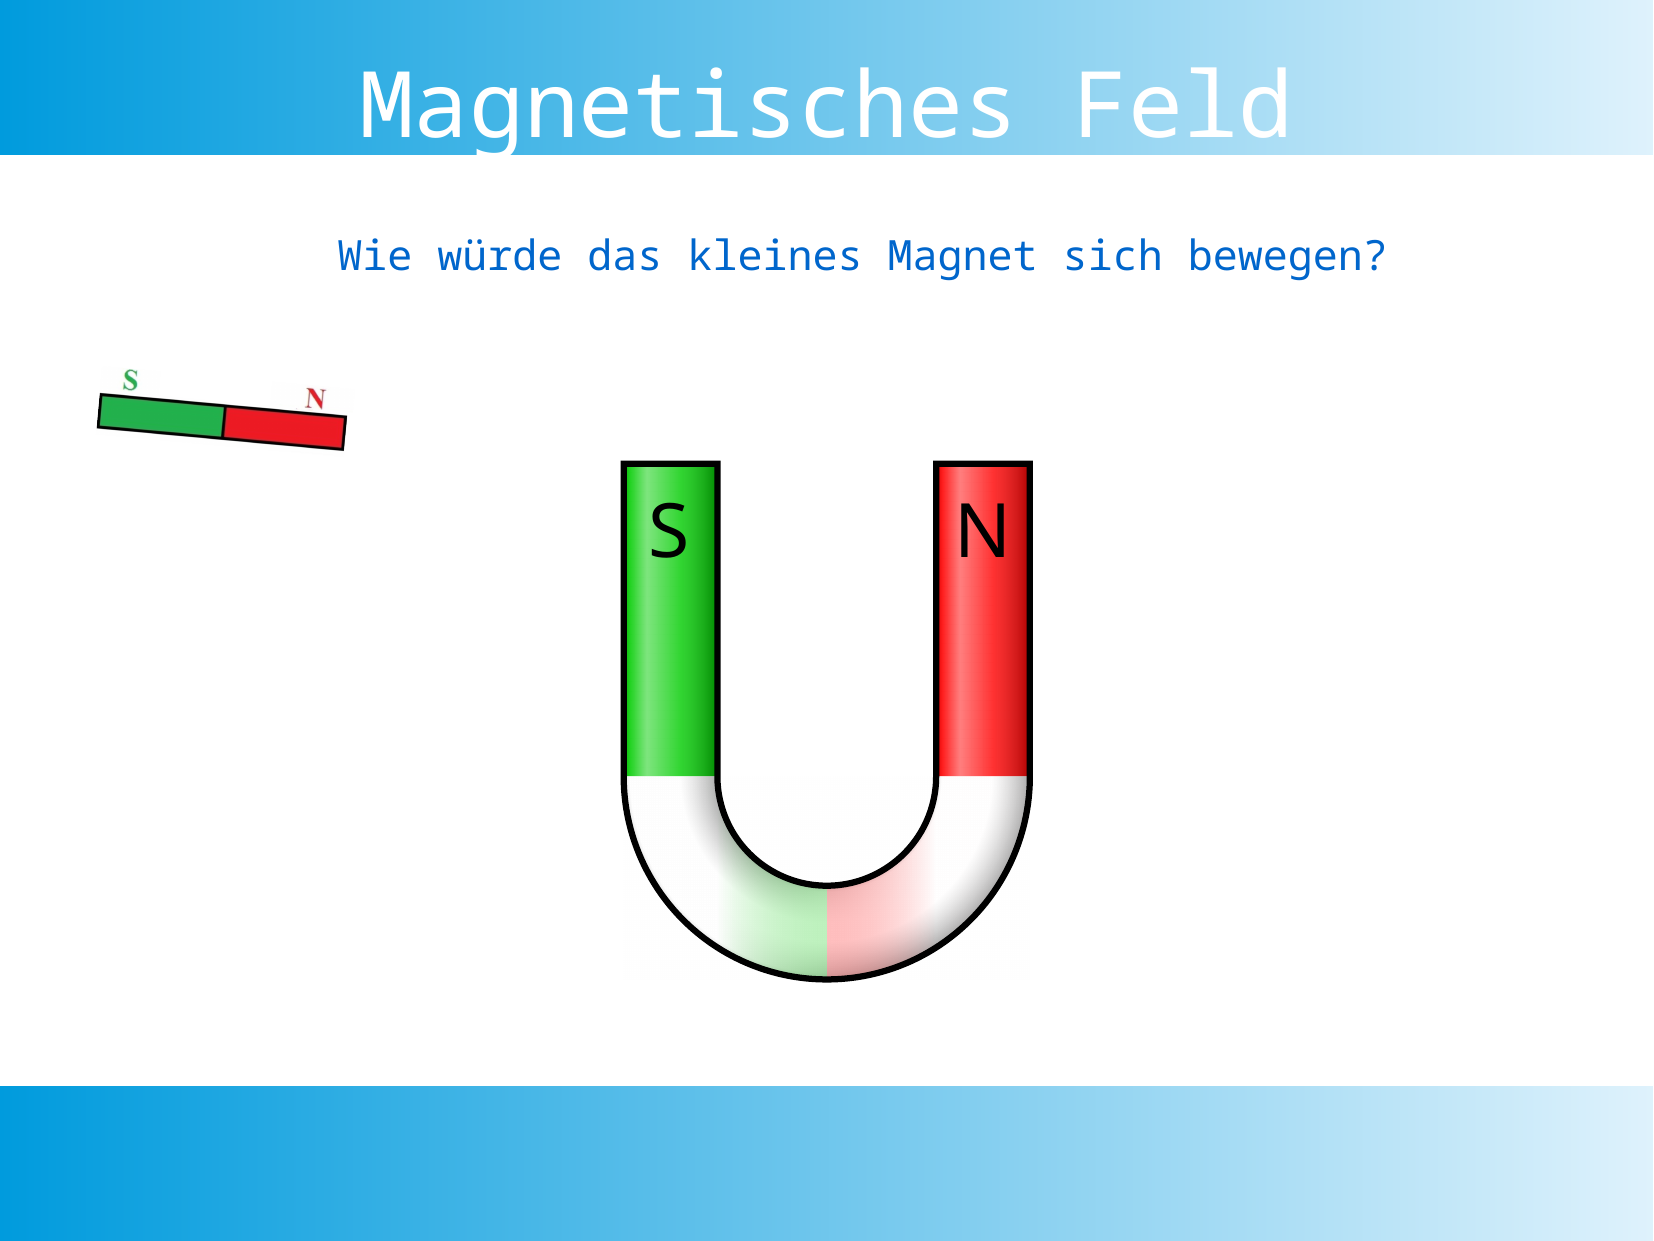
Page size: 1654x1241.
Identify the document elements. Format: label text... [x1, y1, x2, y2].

picture [95, 366, 355, 457]
list Wie würde das kleines Magnet sich bewegen? [1297, 225, 1571, 945]
title Magnetisches Feld [82, 40, 1571, 163]
list Wie würde das kleines Magnet sich bewegen? [82, 225, 357, 945]
picture [357, 150, 1297, 1090]
